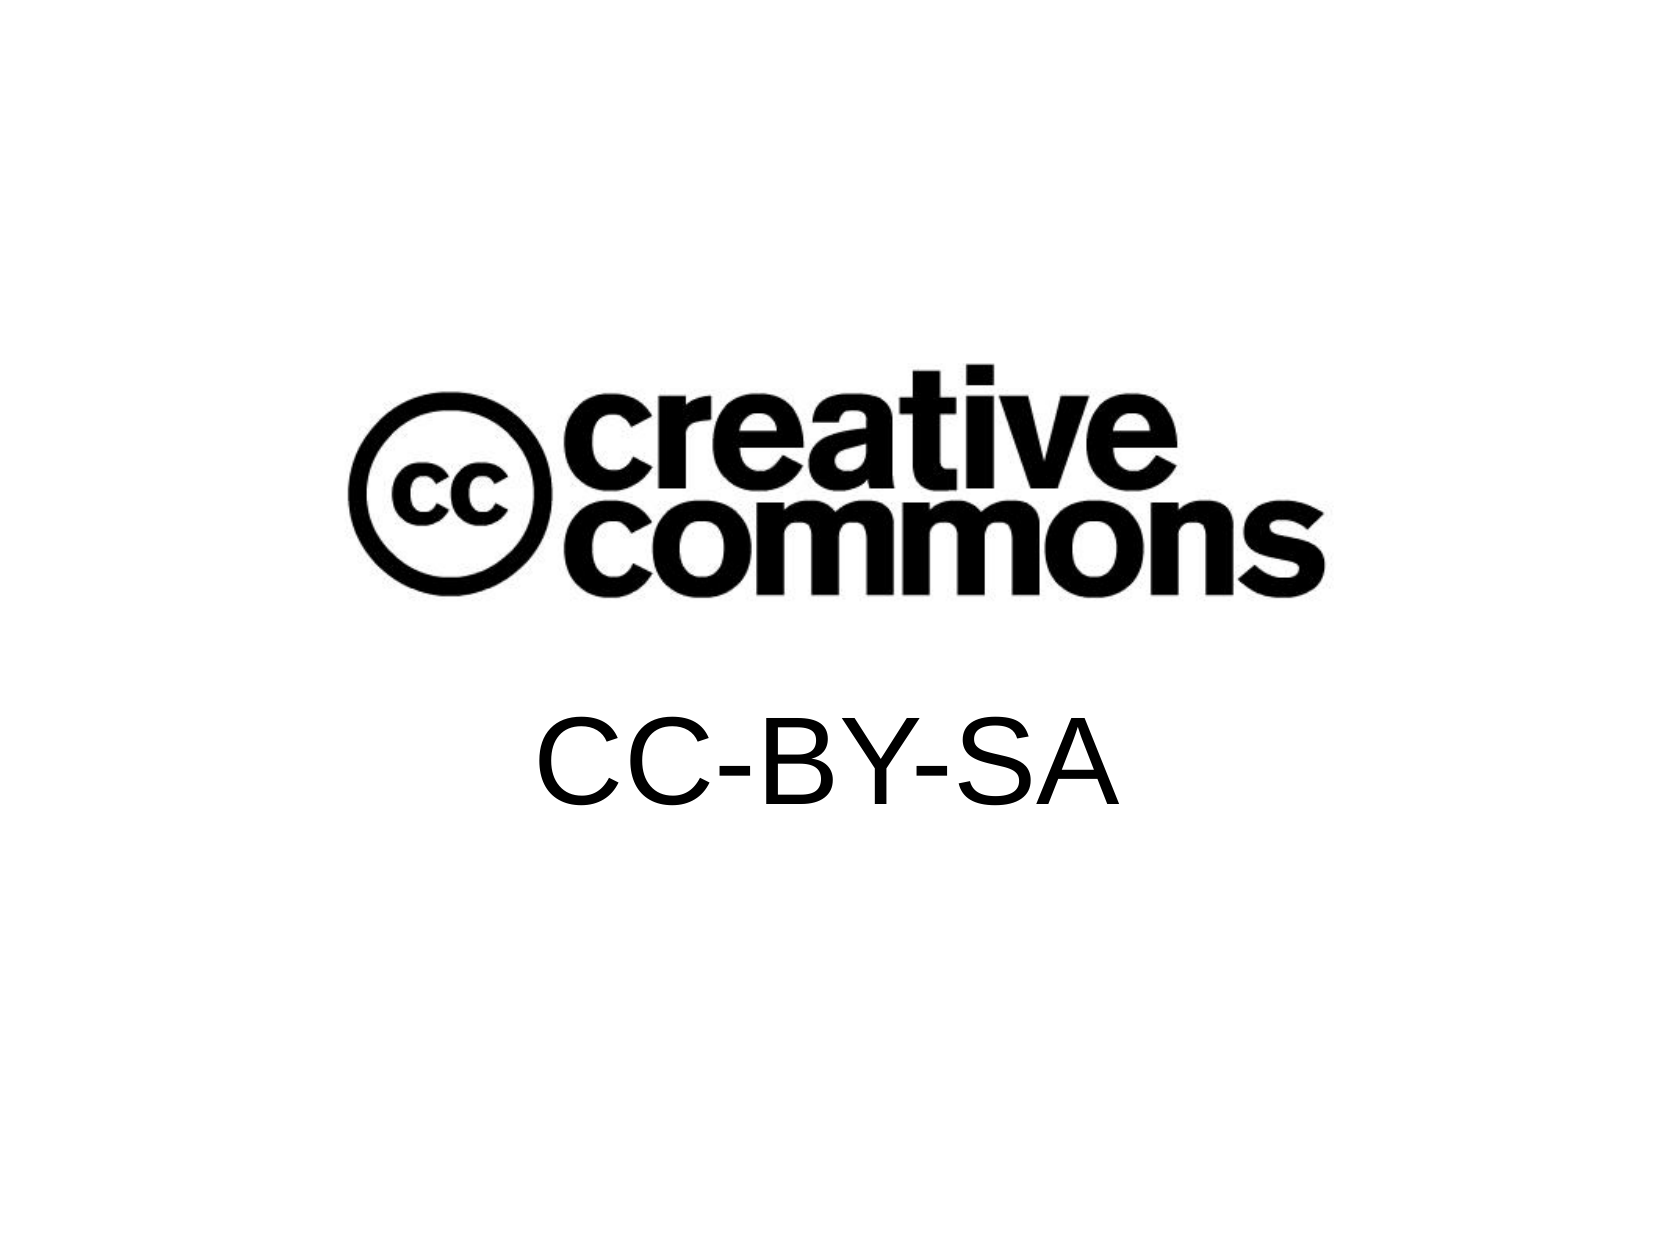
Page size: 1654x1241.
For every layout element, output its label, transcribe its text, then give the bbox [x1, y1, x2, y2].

picture [295, 301, 1359, 703]
title CC-BY-SA [82, 657, 1571, 865]
